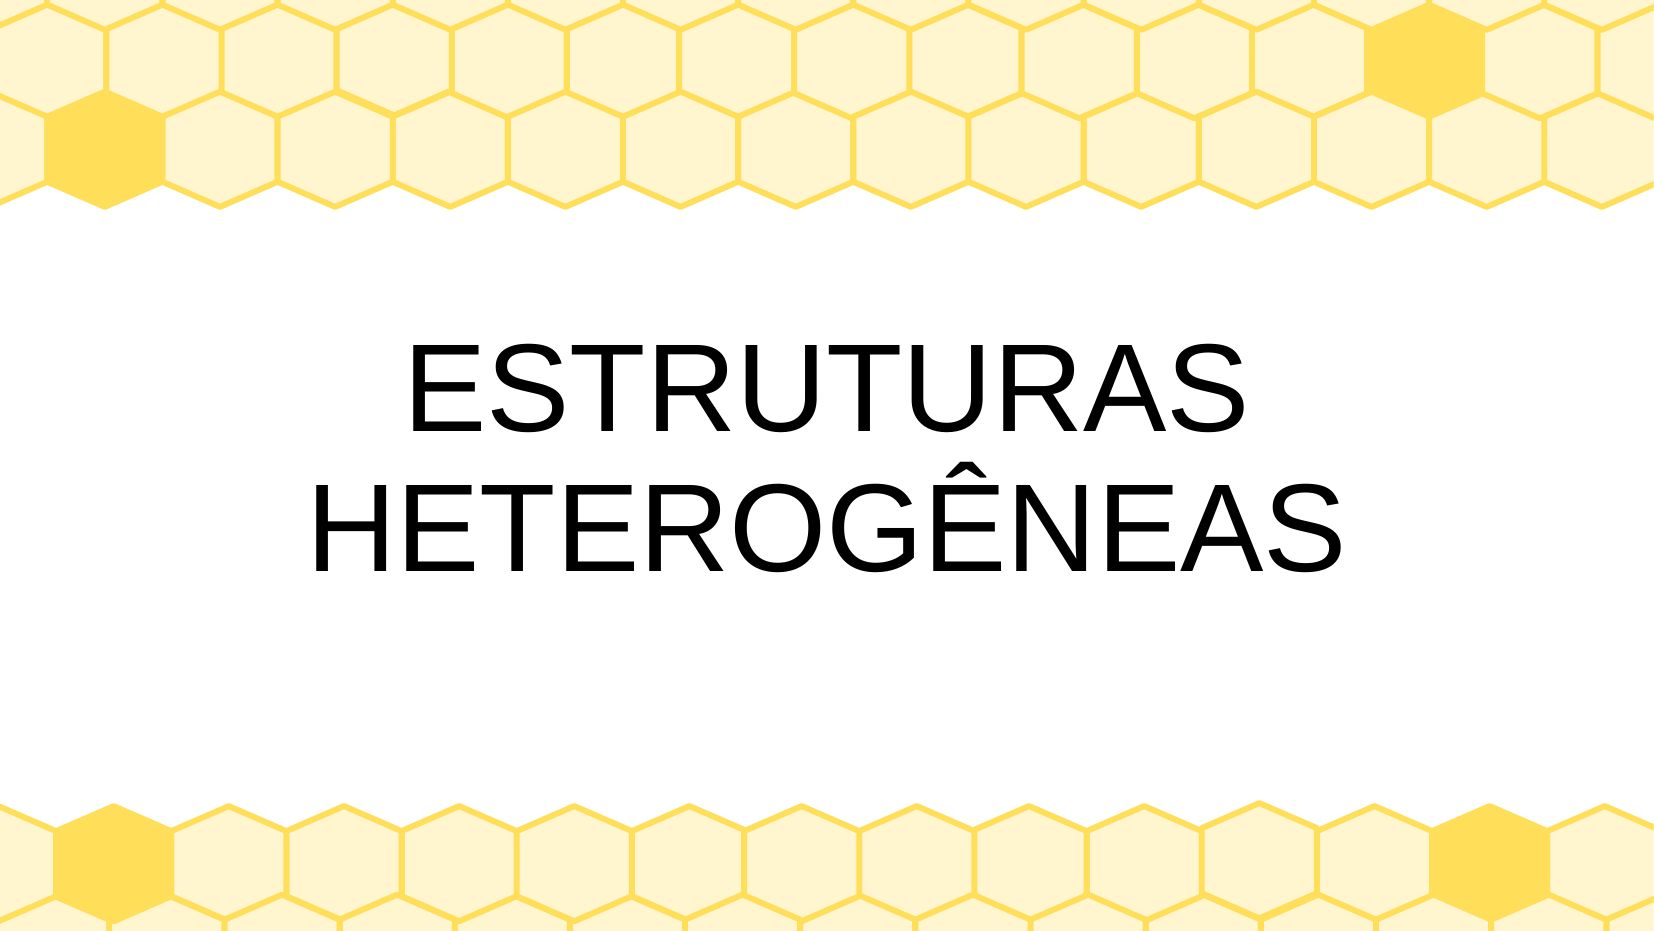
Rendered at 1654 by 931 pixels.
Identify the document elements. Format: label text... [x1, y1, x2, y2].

title ESTRUTURAS HETEROGÊNEAS [88, 317, 1565, 598]
